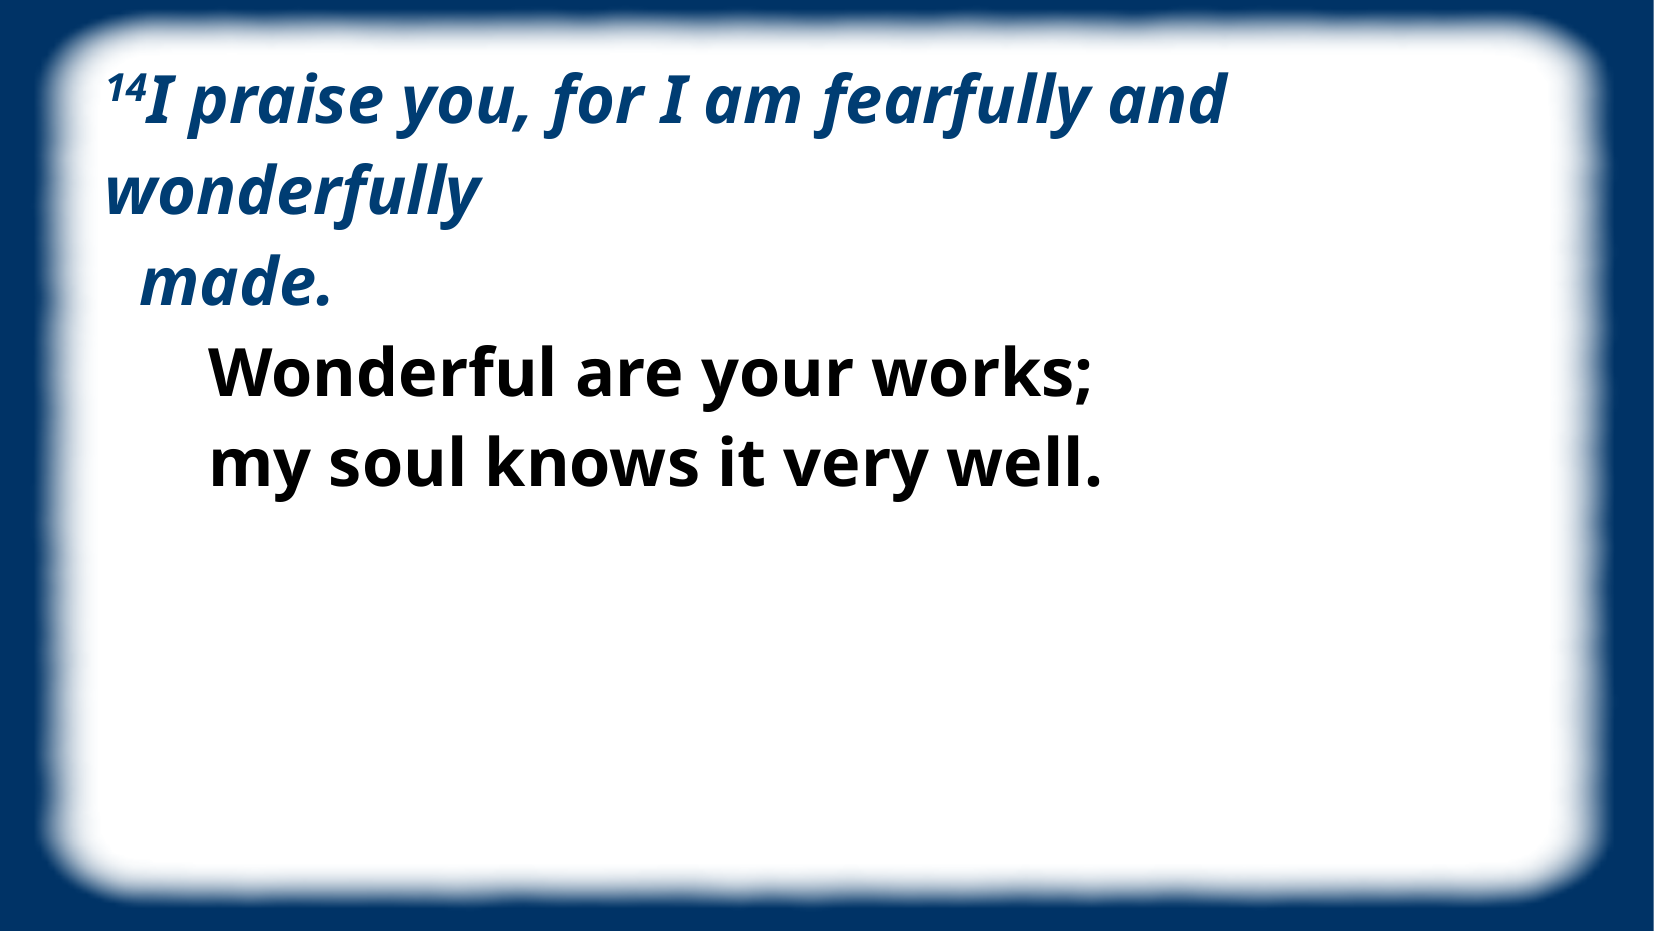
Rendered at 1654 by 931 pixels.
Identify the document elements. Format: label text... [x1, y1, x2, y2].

picture [0, 0, 1654, 931]
text_box 14I praise you, for I am fearfully and wonderfully made. Wonderful are your works; my soul knows it very well. [90, 45, 1561, 415]
